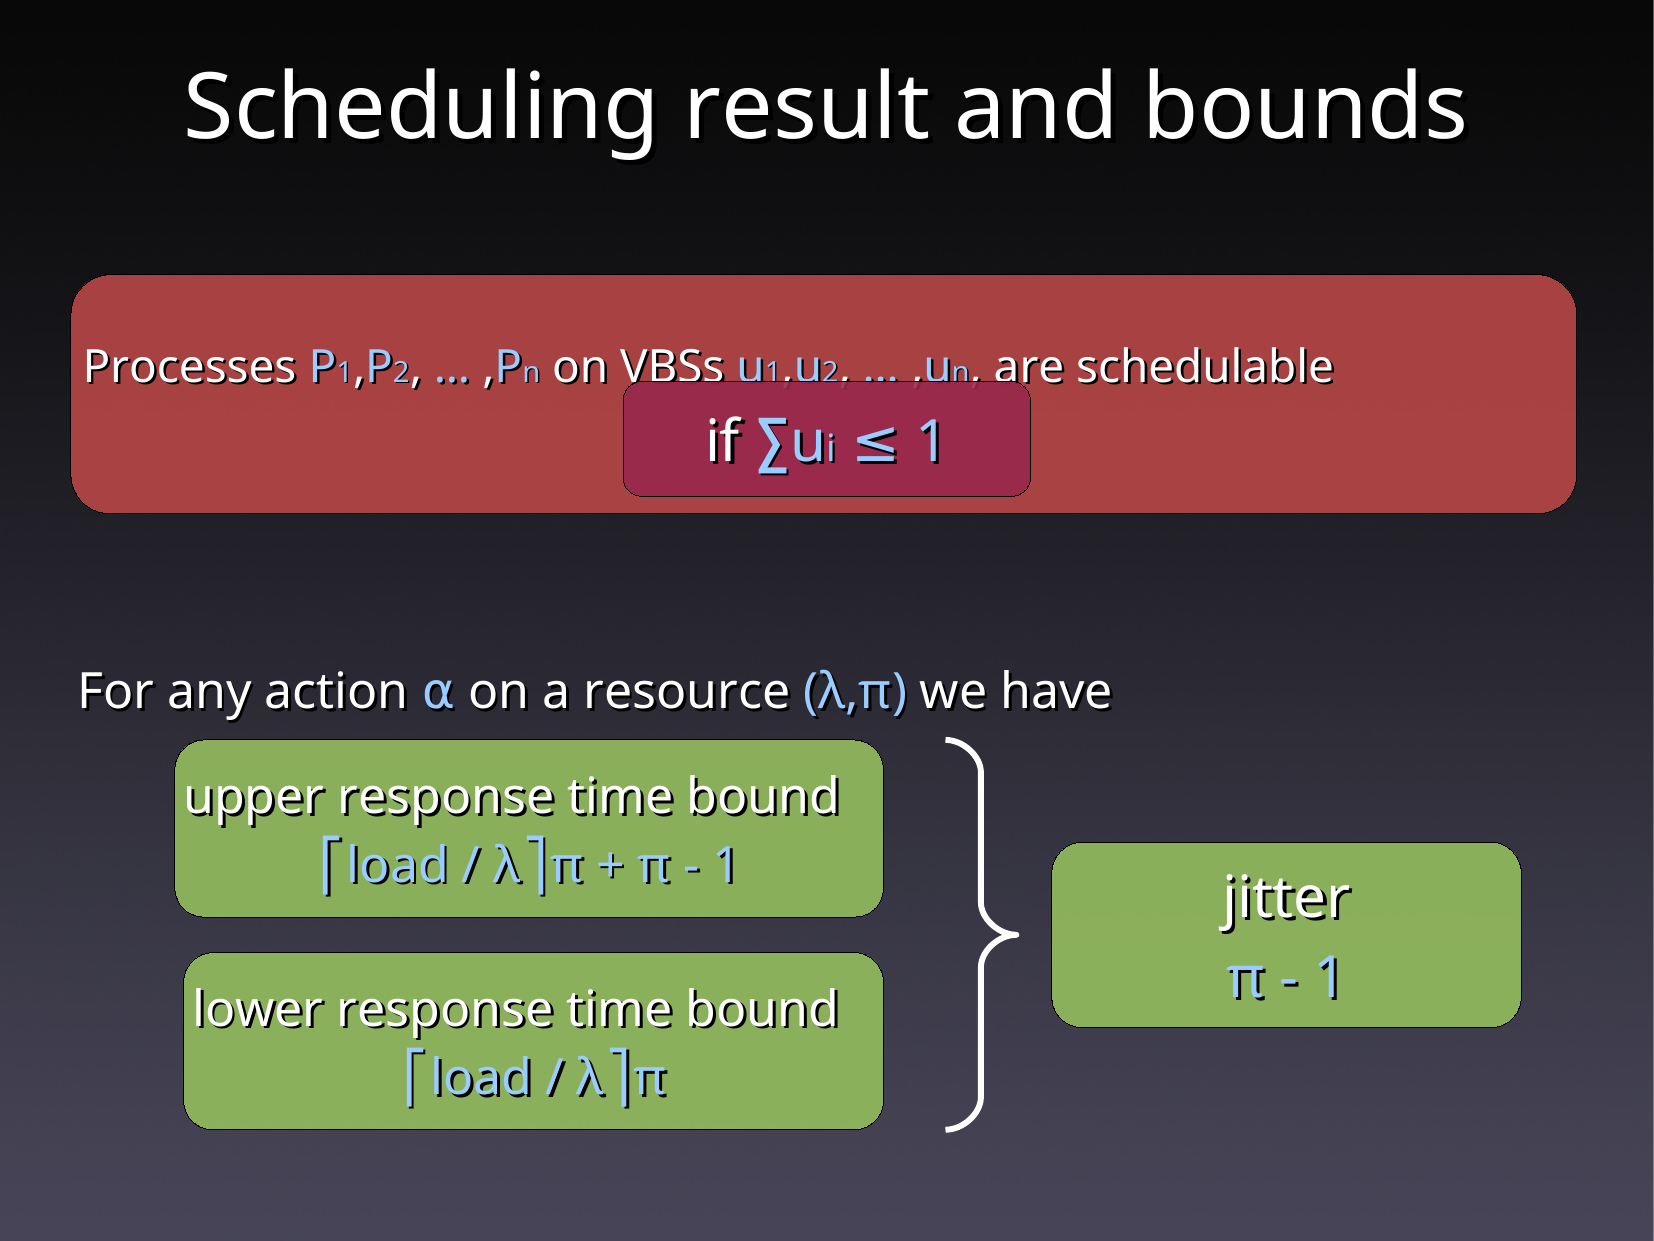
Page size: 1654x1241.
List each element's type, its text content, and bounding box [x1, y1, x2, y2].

text_box upper response time bound ⎡load / λ⎤π + π - 1 [174, 739, 884, 918]
text_box jitter π - 1 [1051, 842, 1522, 1028]
text_box For any action α on a resource (λ,π) we have [77, 655, 1542, 727]
text_box if ∑ui ≤ 1 [623, 381, 1031, 497]
title Scheduling result and bounds [120, 0, 1533, 208]
text_box lower response time bound ⎡load / λ⎤π [183, 952, 884, 1130]
picture [0, 0, 1654, 1241]
text_box Processes P1,P2, … ,Pn on VBSs u1,u2, … ,un, are schedulable [70, 274, 1577, 514]
